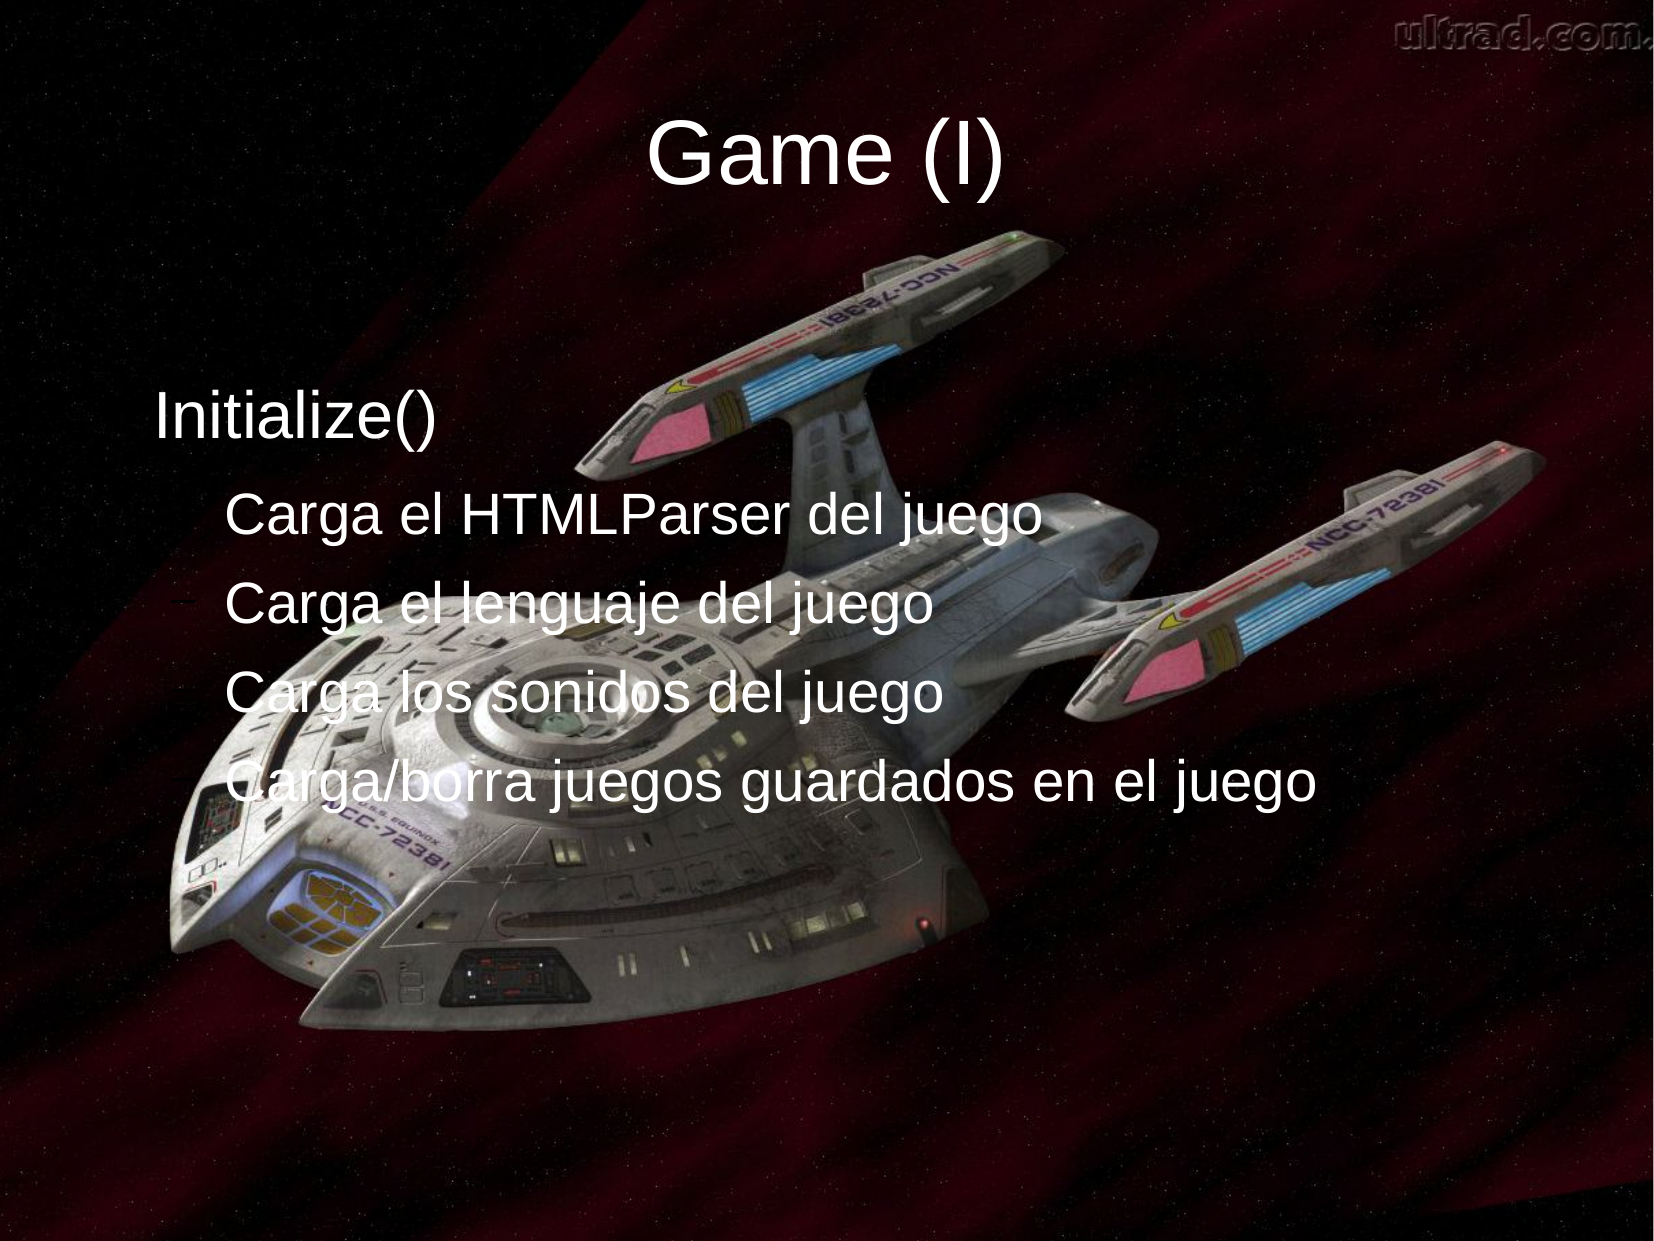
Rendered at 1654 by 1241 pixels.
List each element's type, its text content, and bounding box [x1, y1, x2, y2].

list Initialize() Carga el HTMLParser del juego Carga el lenguaje del juego Carga los sonidos del juego Carga/borra juegos guardados en el juego [82, 378, 1571, 1098]
title Game (I) [82, 49, 1571, 257]
picture [0, 0, 1654, 1241]
